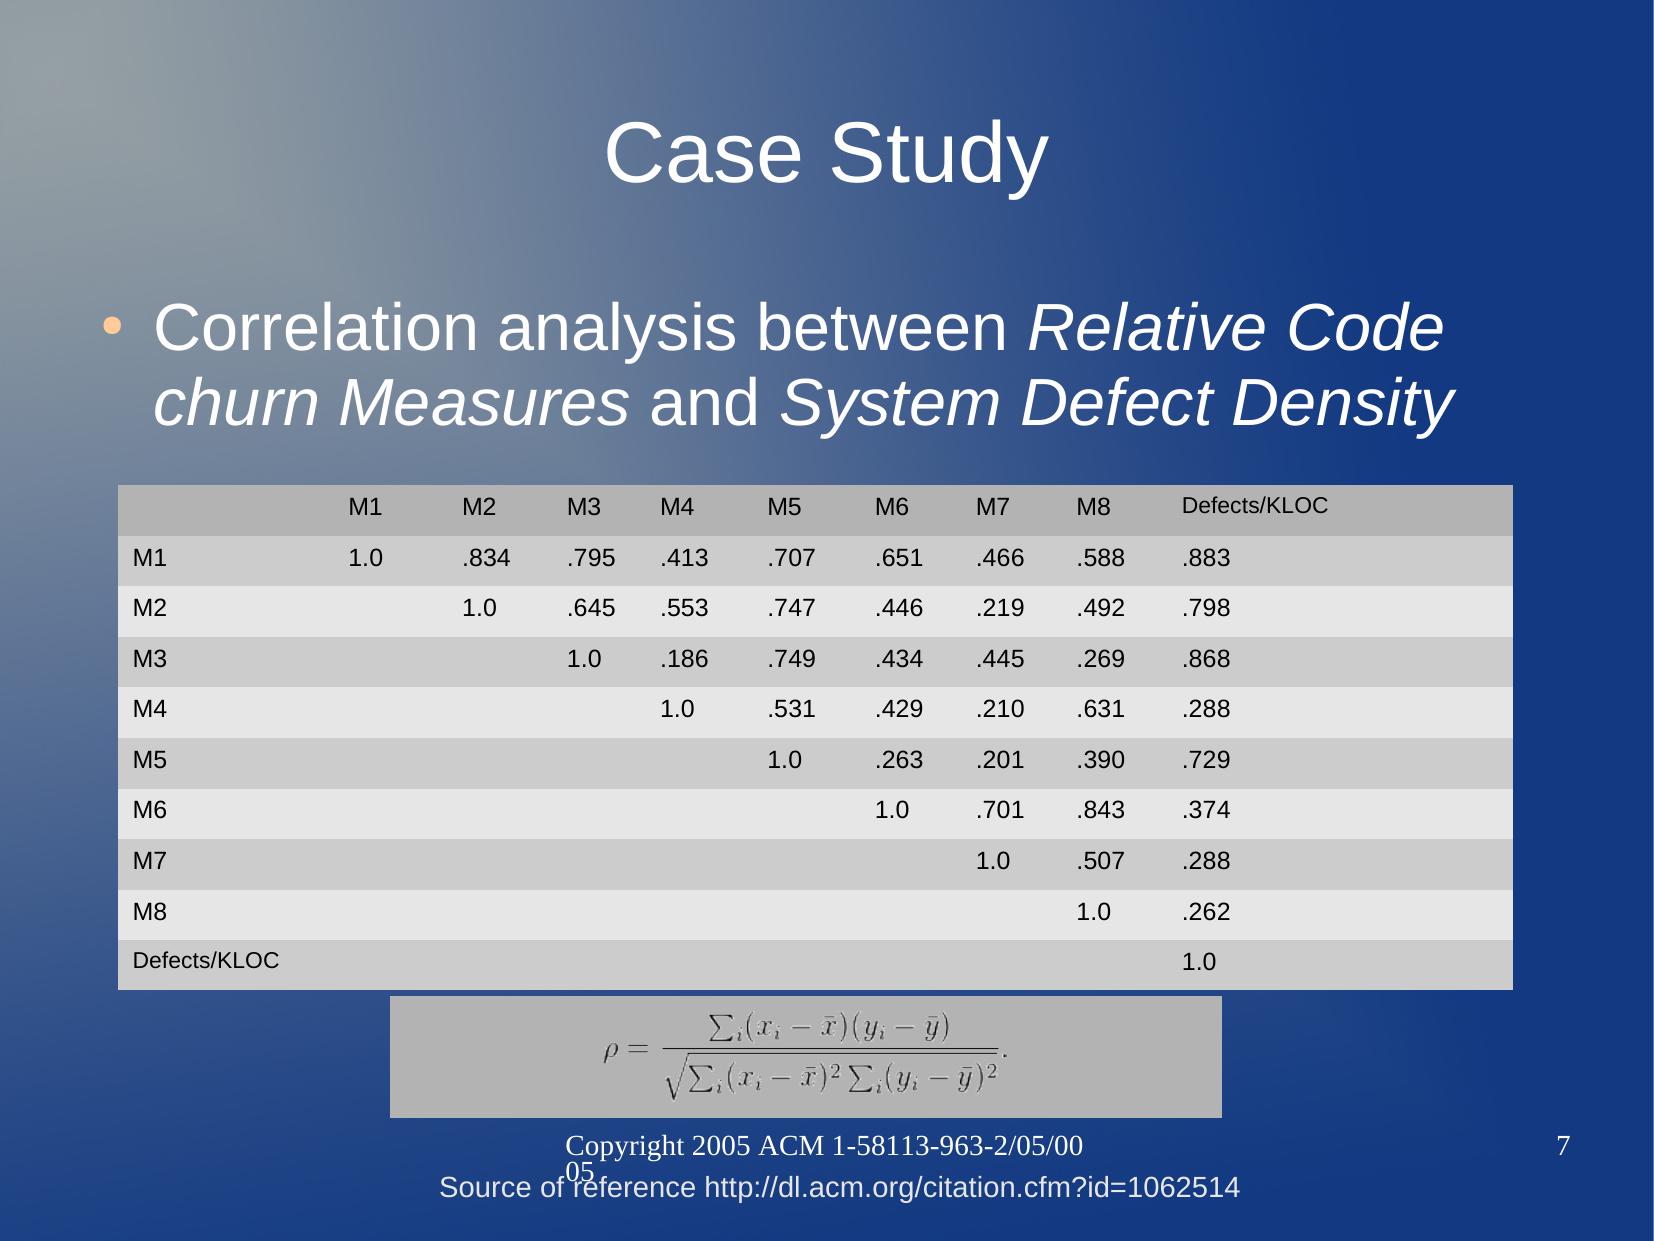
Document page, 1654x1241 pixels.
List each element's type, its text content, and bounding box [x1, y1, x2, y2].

table_cell [552, 839, 645, 890]
table_cell M4 [118, 687, 333, 738]
table_cell 1.0 [645, 687, 753, 738]
table_cell [753, 839, 860, 890]
table_cell .434 [860, 637, 961, 687]
table_cell .868 [1167, 637, 1513, 687]
table_cell [447, 940, 552, 990]
table_cell [333, 637, 447, 687]
table_cell [645, 789, 753, 839]
table_cell .798 [1167, 586, 1513, 637]
table_cell [1062, 940, 1167, 990]
table_cell [333, 738, 447, 789]
table_cell .390 [1062, 738, 1167, 789]
table_cell [552, 940, 645, 990]
table_cell [645, 890, 753, 940]
table_cell [552, 687, 645, 738]
table_cell .413 [645, 536, 753, 586]
table_cell [447, 738, 552, 789]
table_cell M3 [118, 637, 333, 687]
table_cell [645, 940, 753, 990]
table_cell [645, 839, 753, 890]
table_cell .843 [1062, 789, 1167, 839]
table_cell 1.0 [961, 839, 1062, 890]
table_cell [753, 940, 860, 990]
table_cell [447, 687, 552, 738]
table_cell [860, 940, 961, 990]
table_cell .429 [860, 687, 961, 738]
table_header M7 [961, 485, 1062, 536]
table_cell .631 [1062, 687, 1167, 738]
table_cell .262 [1167, 890, 1513, 940]
table_cell 1.0 [1167, 940, 1513, 990]
table_cell [753, 890, 860, 940]
table_cell .210 [961, 687, 1062, 738]
table_header M4 [645, 485, 753, 536]
table_cell [447, 789, 552, 839]
table_cell [860, 839, 961, 890]
table_cell .374 [1167, 789, 1513, 839]
table_cell [447, 637, 552, 687]
table_cell .747 [753, 586, 860, 637]
table_cell .492 [1062, 586, 1167, 637]
table_cell [552, 890, 645, 940]
table_cell .834 [447, 536, 552, 586]
table_cell [333, 687, 447, 738]
table_cell .531 [753, 687, 860, 738]
table_cell .445 [961, 637, 1062, 687]
text_box Source of reference http://dl.acm.org/citation.cfm?id=1062514 [424, 1164, 1257, 1223]
table_cell .651 [860, 536, 961, 586]
table_header M2 [447, 485, 552, 536]
table_cell [333, 940, 447, 990]
table_cell M6 [118, 789, 333, 839]
table_cell .288 [1167, 839, 1513, 890]
table_cell M7 [118, 839, 333, 890]
table_cell M5 [118, 738, 333, 789]
table_cell [961, 940, 1062, 990]
table_cell .219 [961, 586, 1062, 637]
table_cell [333, 890, 447, 940]
table_cell [447, 839, 552, 890]
table_header M8 [1062, 485, 1167, 536]
table_cell M2 [118, 586, 333, 637]
table_cell .186 [645, 637, 753, 687]
table_cell 1.0 [333, 536, 447, 586]
table_cell [333, 789, 447, 839]
table_cell 1.0 [552, 637, 645, 687]
table_cell 1.0 [860, 789, 961, 839]
table_cell .701 [961, 789, 1062, 839]
table_cell [333, 586, 447, 637]
table_cell .707 [753, 536, 860, 586]
table_cell 1.0 [447, 586, 552, 637]
picture [0, 0, 1654, 1241]
table_cell [333, 839, 447, 890]
table_cell .645 [552, 586, 645, 637]
table_cell .749 [753, 637, 860, 687]
table_cell .446 [860, 586, 961, 637]
table_cell M1 [118, 536, 333, 586]
table_header M1 [333, 485, 447, 536]
table_header M5 [753, 485, 860, 536]
table_header [118, 485, 333, 536]
table_cell .269 [1062, 637, 1167, 687]
table_cell .553 [645, 586, 753, 637]
table_header [390, 996, 1222, 1118]
table_cell M8 [118, 890, 333, 940]
table_cell 1.0 [1062, 890, 1167, 940]
table_cell Defects/KLOC [118, 940, 333, 990]
table_cell [753, 789, 860, 839]
title Case Study [82, 49, 1571, 257]
table_cell .201 [961, 738, 1062, 789]
table_cell [552, 789, 645, 839]
table_cell .588 [1062, 536, 1167, 586]
table_header M3 [552, 485, 645, 536]
table_header Defects/KLOC [1167, 485, 1513, 536]
table_cell [645, 738, 753, 789]
table_cell .507 [1062, 839, 1167, 890]
table_cell .795 [552, 536, 645, 586]
table_header M6 [860, 485, 961, 536]
table_cell [860, 890, 961, 940]
table_cell [552, 738, 645, 789]
table_cell .883 [1167, 536, 1513, 586]
table_cell [447, 890, 552, 940]
table_cell .466 [961, 536, 1062, 586]
table_cell [961, 890, 1062, 940]
table_cell 1.0 [753, 738, 860, 789]
table_cell .729 [1167, 738, 1513, 789]
list Correlation analysis between Relative Code churn Measures and System Defect Density [82, 290, 1571, 451]
table_cell .288 [1167, 687, 1513, 738]
table_cell .263 [860, 738, 961, 789]
